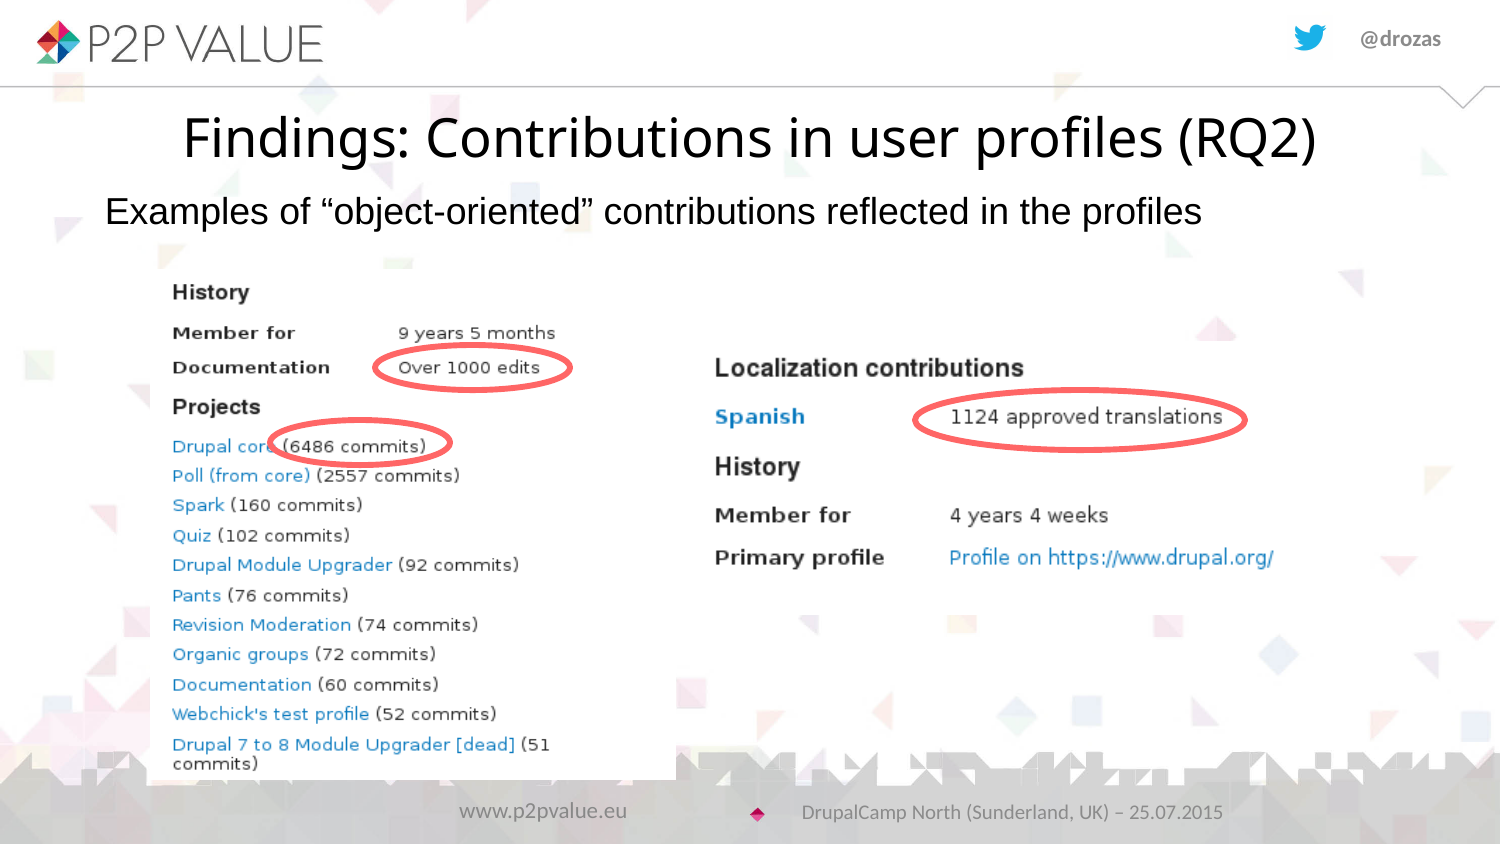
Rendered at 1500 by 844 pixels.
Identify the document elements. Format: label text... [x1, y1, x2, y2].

text_box Examples of “object-oriented” contributions reflected in the profiles [90, 183, 1500, 241]
title Findings: Contributions in user profiles (RQ2) [0, 92, 1500, 181]
picture [0, 181, 1500, 844]
text_box @drozas [1333, 15, 1455, 60]
text_box www.p2pvalue.eu [453, 789, 672, 829]
picture [0, 0, 1500, 92]
text_box DrupalCamp North (Sunderland, UK) – 25.07.2015 [788, 788, 1481, 834]
